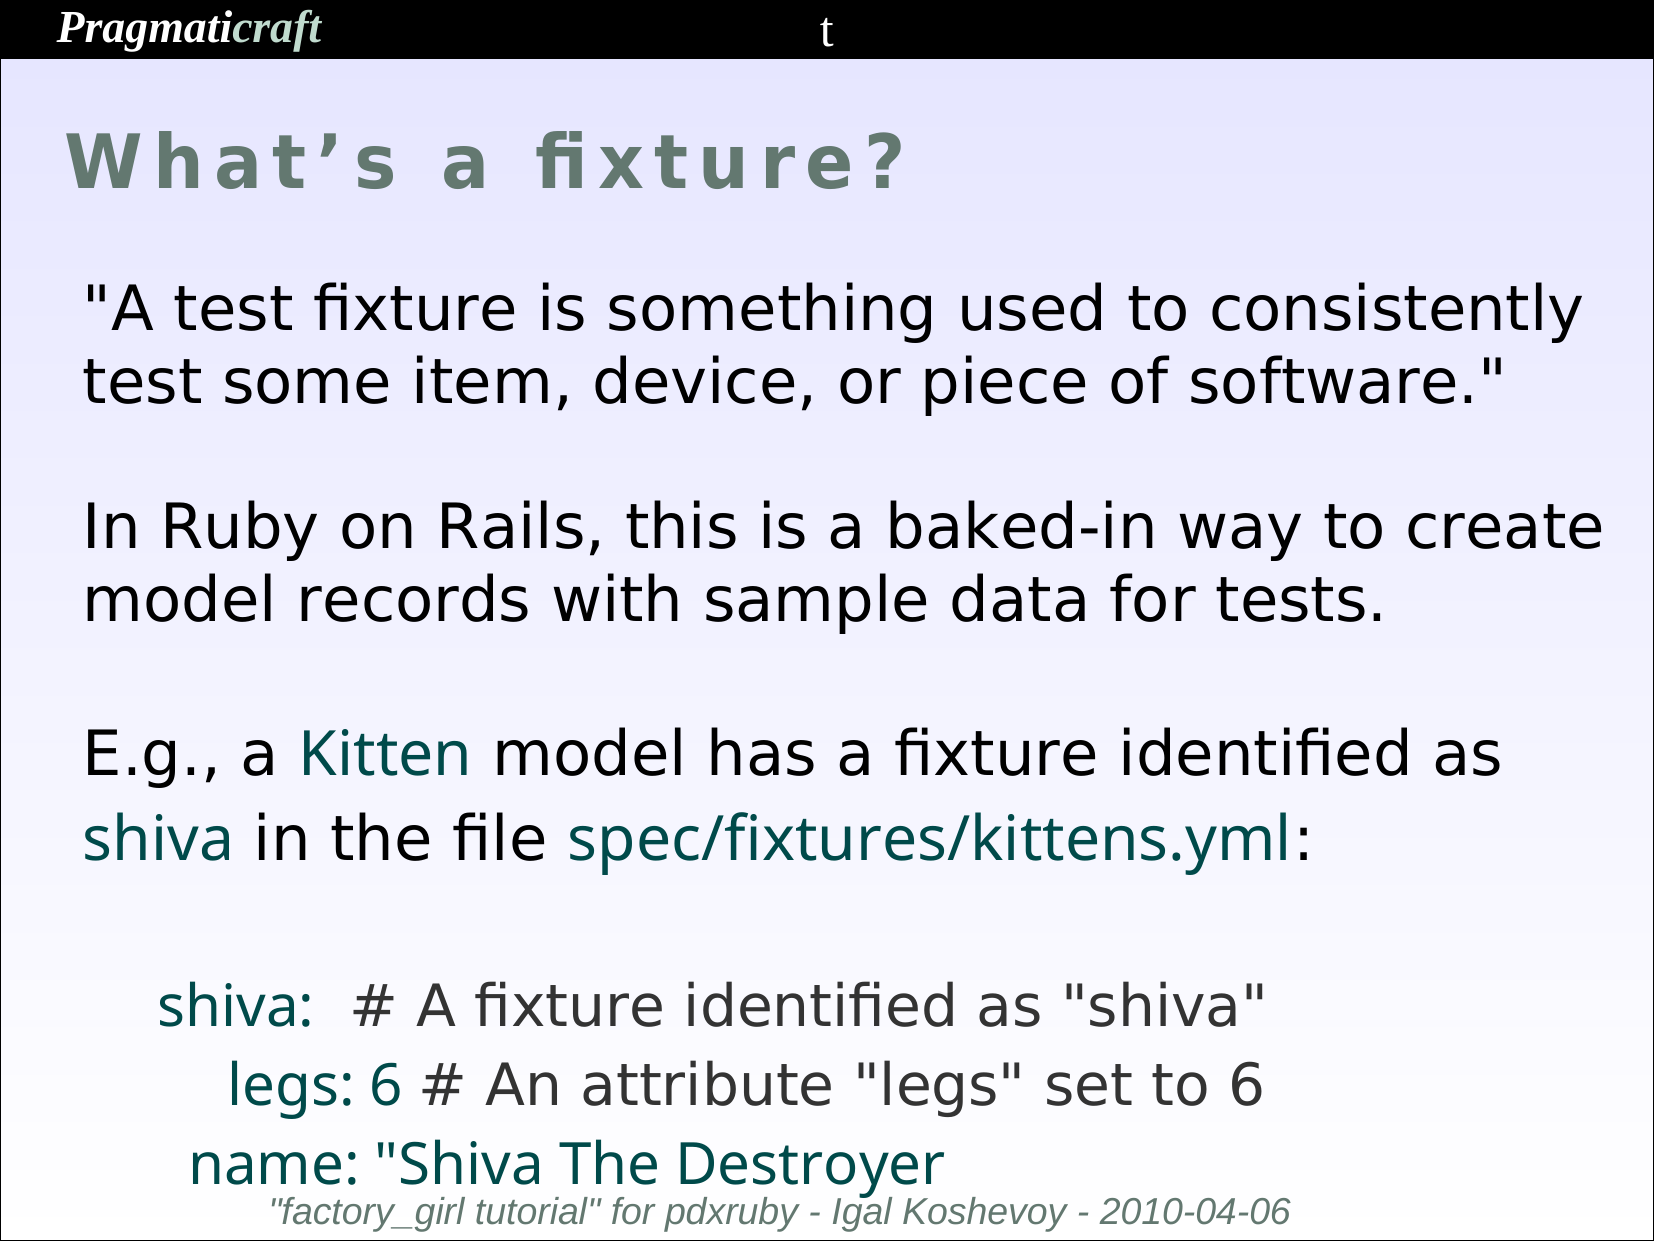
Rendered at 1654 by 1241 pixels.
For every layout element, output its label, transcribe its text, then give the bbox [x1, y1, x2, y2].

list "A test fixture is something used to consistently test some item, device, or piece of software." In Ruby on Rails, this is a baked-in way to create model records with sample data for tests. E.g., a Kitten model has a fixture identified as shiva in the file spec/fixtures/kittens.yml: shiva: # A fixture identified as "shiva" legs: 6 # An attribute "legs" set to 6 name: "Shiva The Destroyer [82, 272, 1613, 1146]
title What’s a fixture? [64, 88, 1587, 237]
